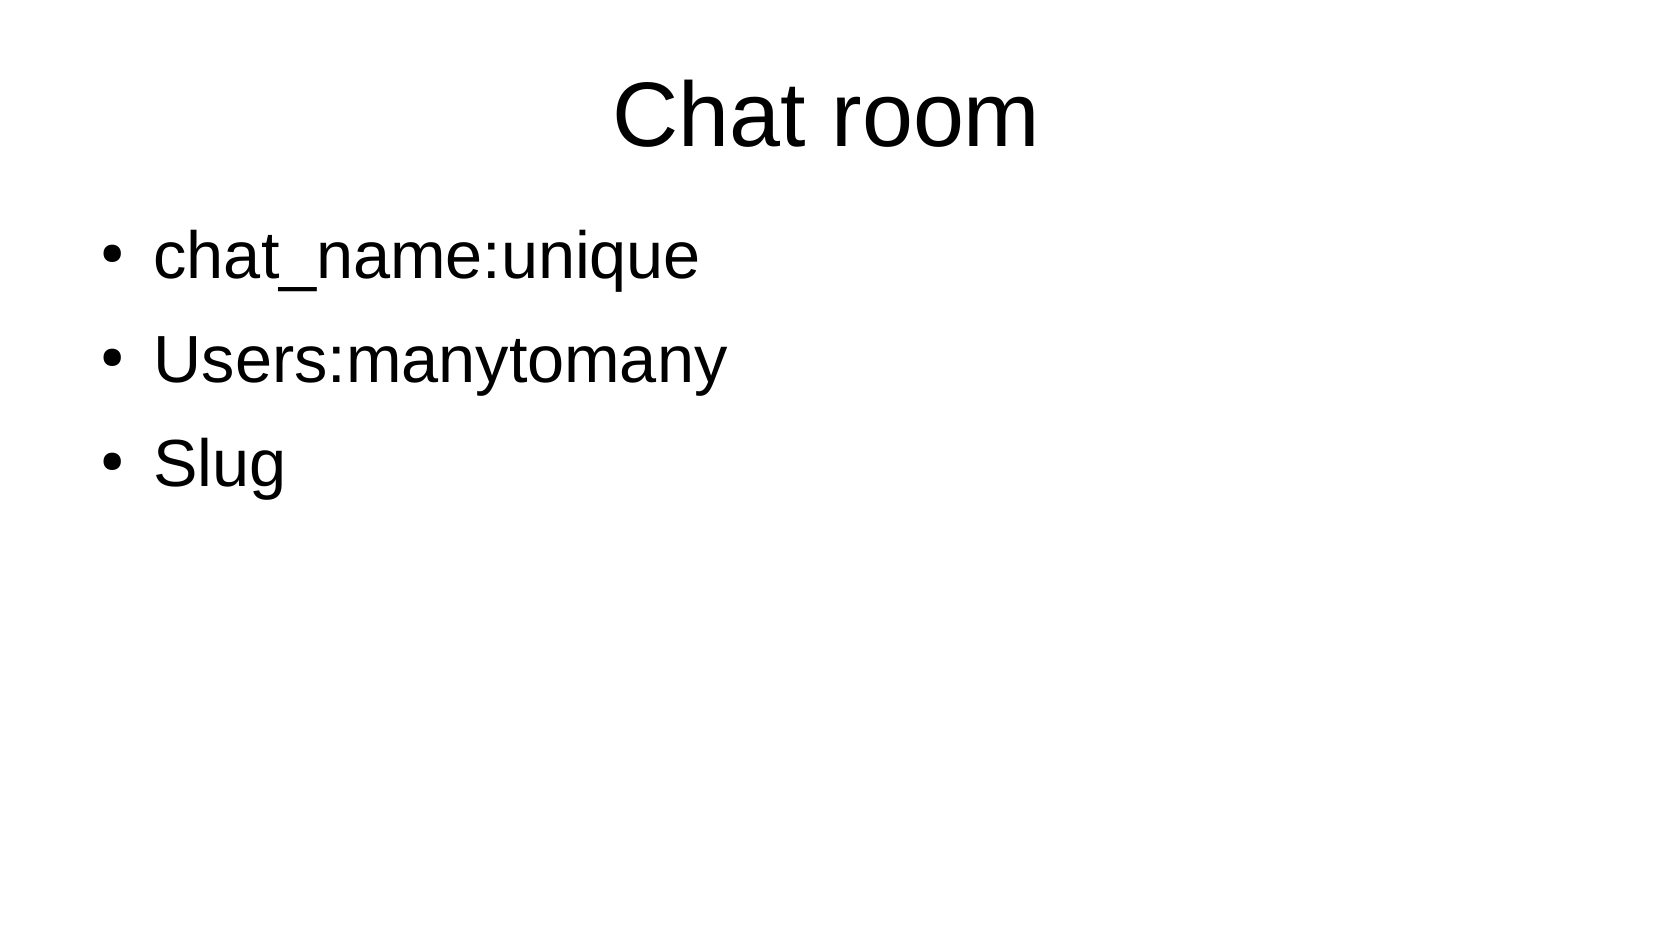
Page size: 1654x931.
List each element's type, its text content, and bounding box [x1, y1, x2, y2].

list chat_name:unique Users:manytomany Slug [82, 217, 1571, 758]
title Chat room [82, 37, 1571, 193]
